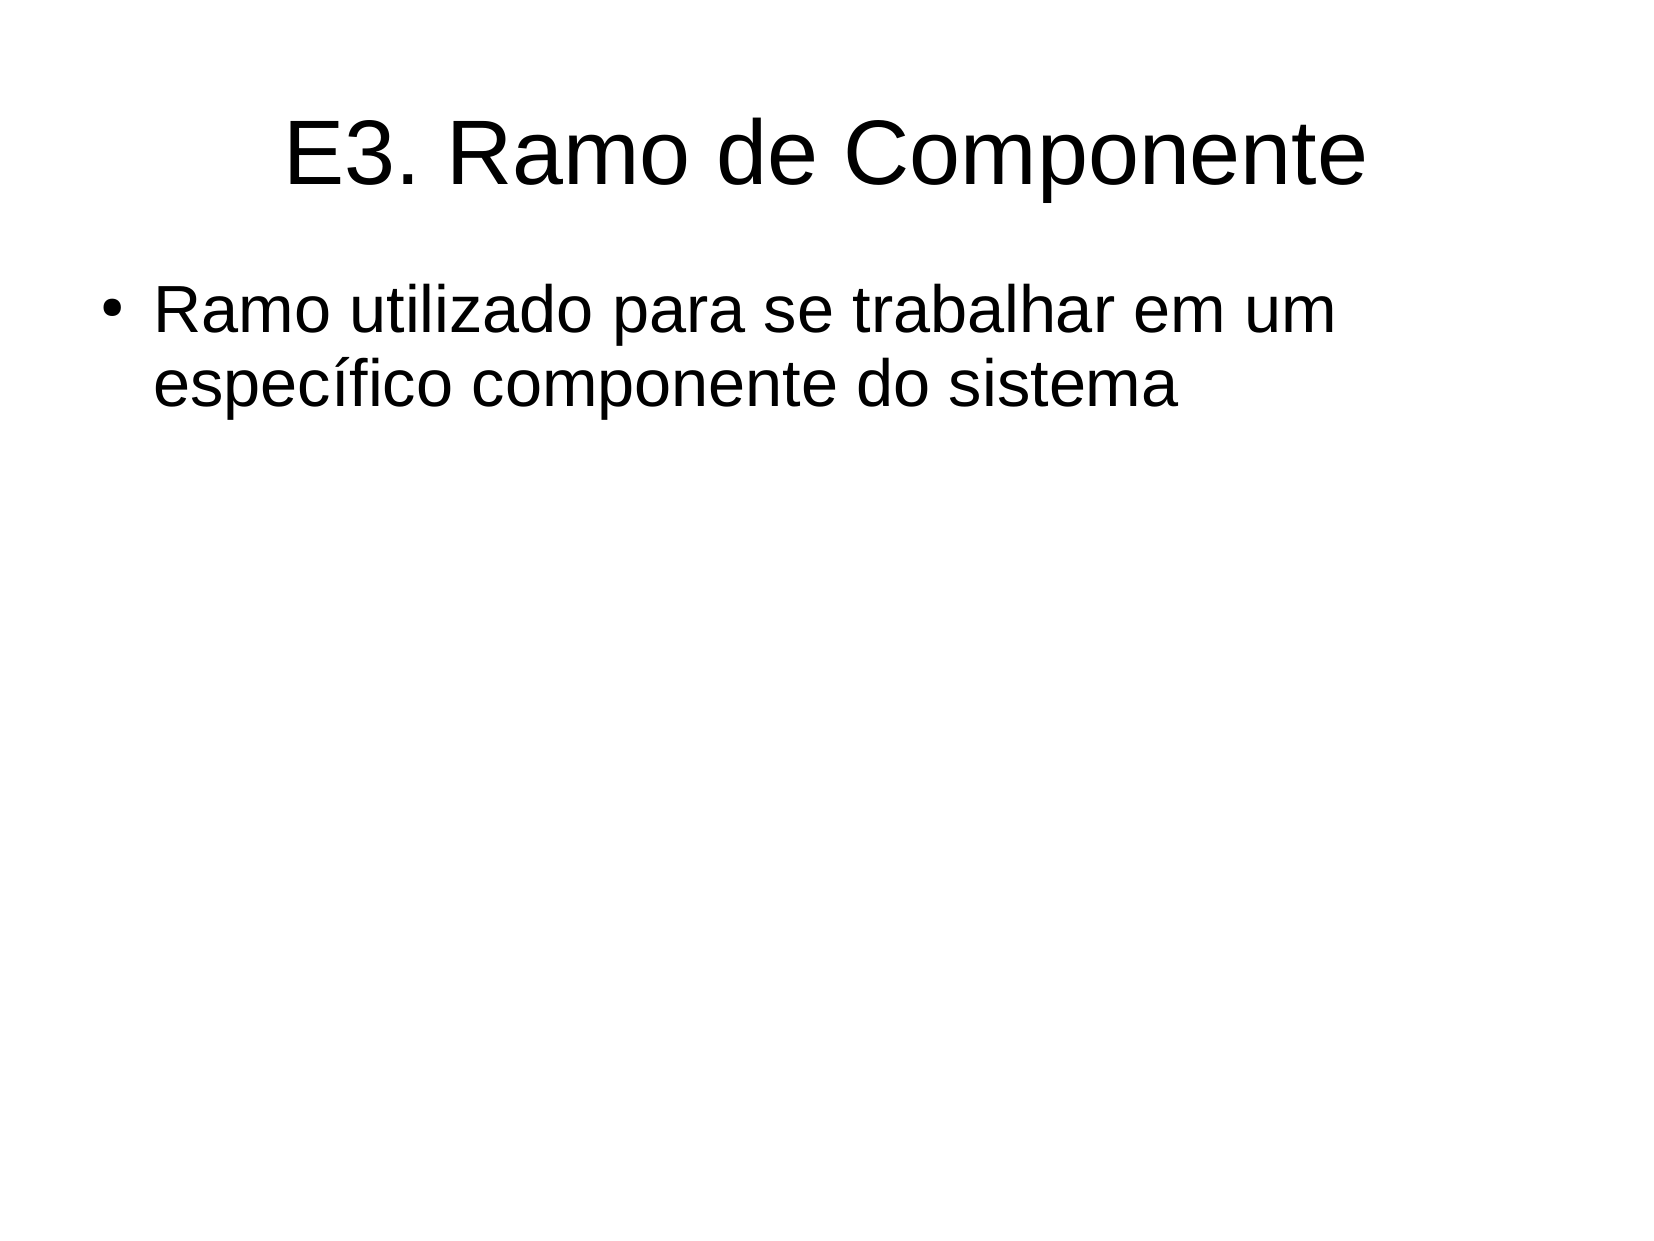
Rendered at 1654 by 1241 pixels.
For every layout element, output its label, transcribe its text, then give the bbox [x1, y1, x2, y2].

title E3. Ramo de Componente [82, 49, 1571, 257]
list Ramo utilizado para se trabalhar em um específico componente do sistema [82, 271, 1571, 991]
